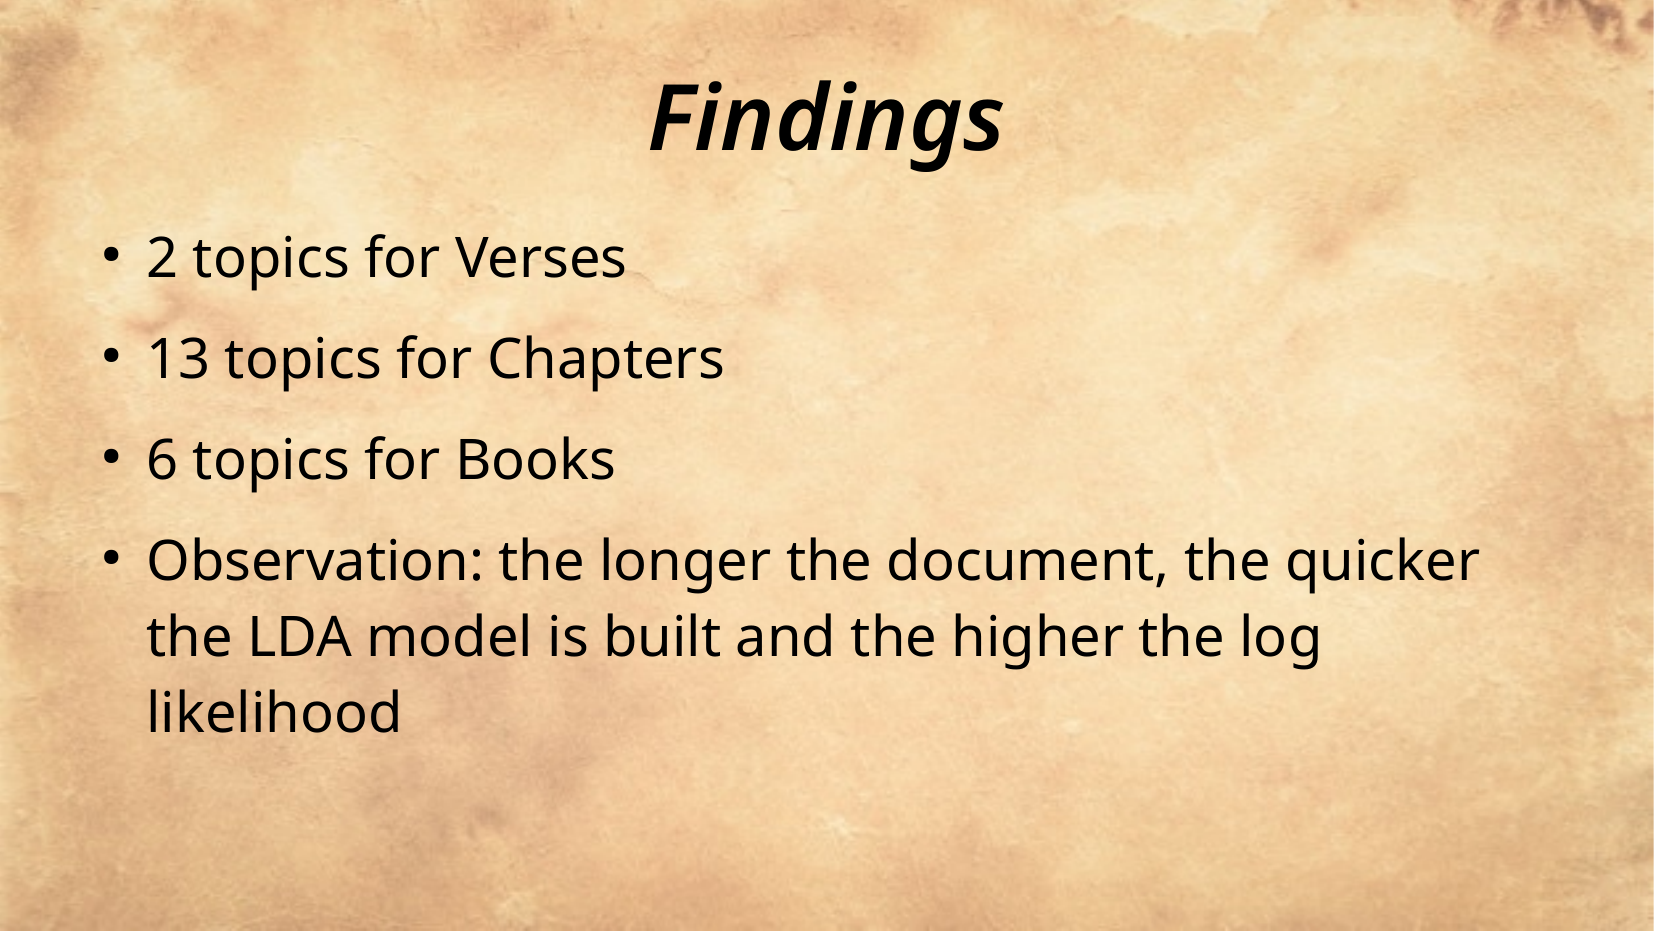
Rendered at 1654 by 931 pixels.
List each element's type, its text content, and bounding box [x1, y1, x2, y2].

picture [0, 0, 1654, 931]
title Findings [82, 37, 1571, 193]
list 2 topics for Verses 13 topics for Chapters 6 topics for Books Observation: the longer the document, the quicker the LDA model is built and the higher the log likelihood [86, 217, 1576, 758]
